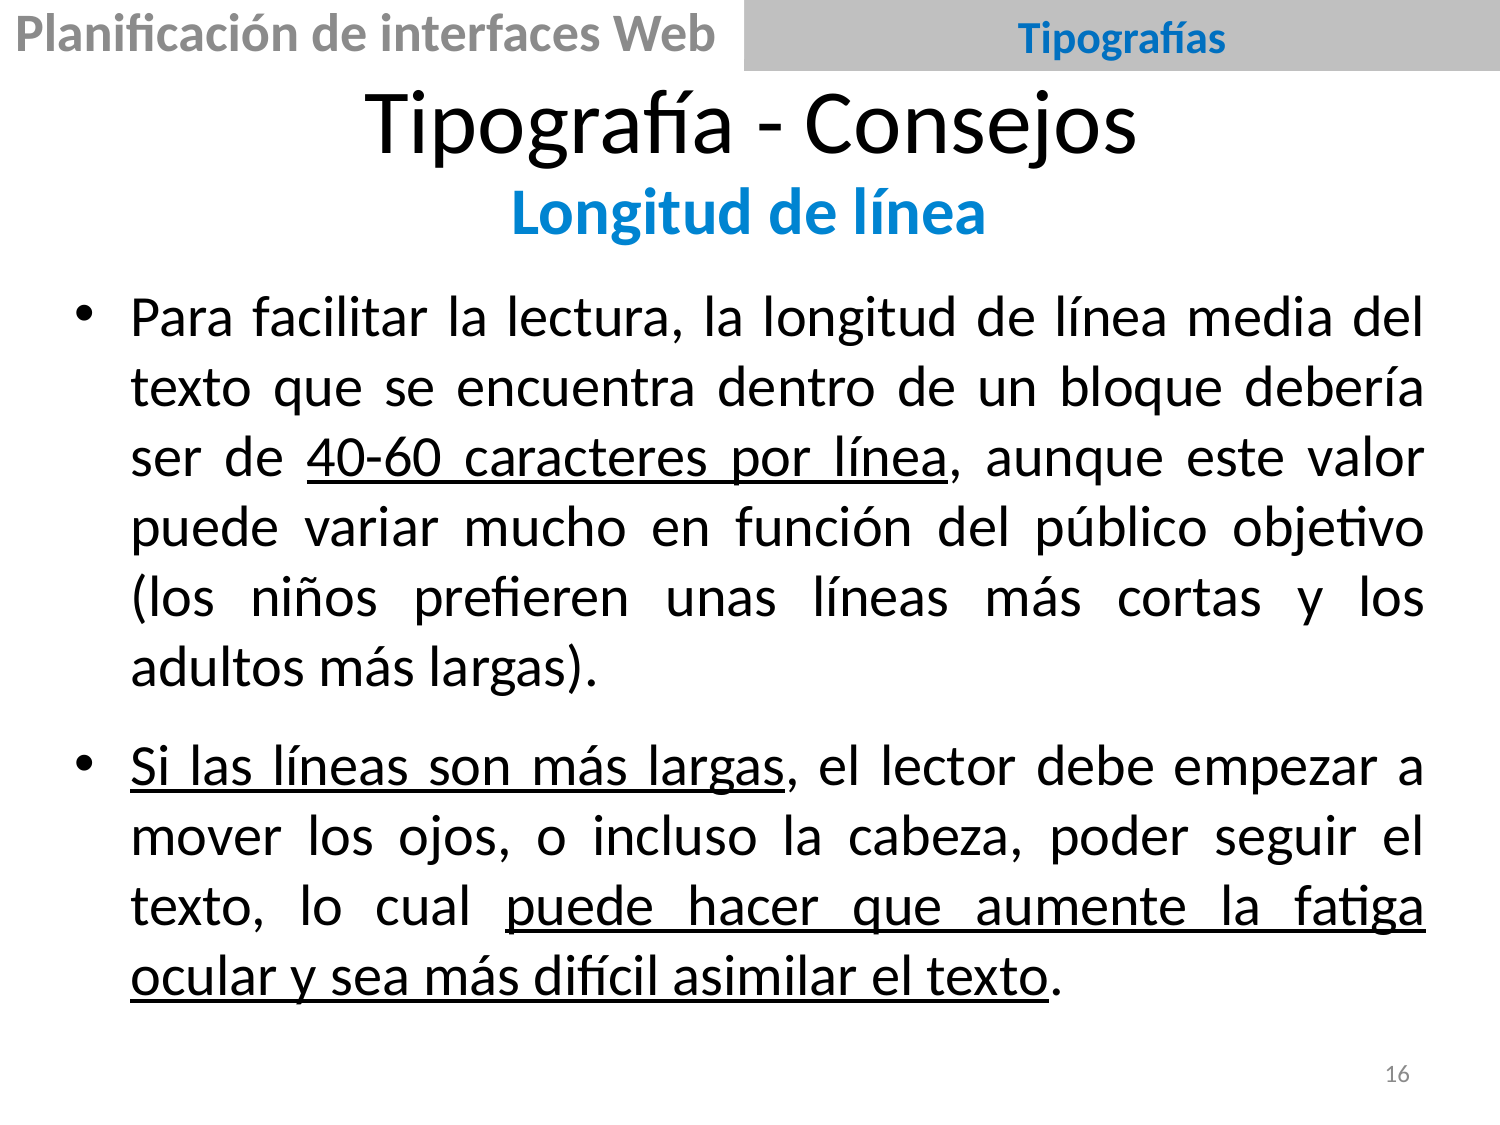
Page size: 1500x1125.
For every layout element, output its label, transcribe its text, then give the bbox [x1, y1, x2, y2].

title Planificación de interfaces Web [0, 0, 745, 60]
title Tipografía - Consejos [76, 60, 1427, 160]
list Longitud de línea Para facilitar la lectura, la longitud de línea media del texto que se encuentra dentro de un bloque debería ser de 40-60 caracteres por línea, aunque este valor puede variar mucho en función del público objetivo (los niños prefieren unas líneas más cortas y los adultos más largas). Si las líneas son más largas, el lector debe empezar a mover los ojos, o incluso la cabeza, poder seguir el texto, lo cual puede hacer que aumente la fatiga ocular y sea más difícil asimilar el texto. [59, 160, 1441, 1040]
slide_number <número> [1074, 1042, 1425, 1103]
title Tipografías [744, 0, 1500, 71]
